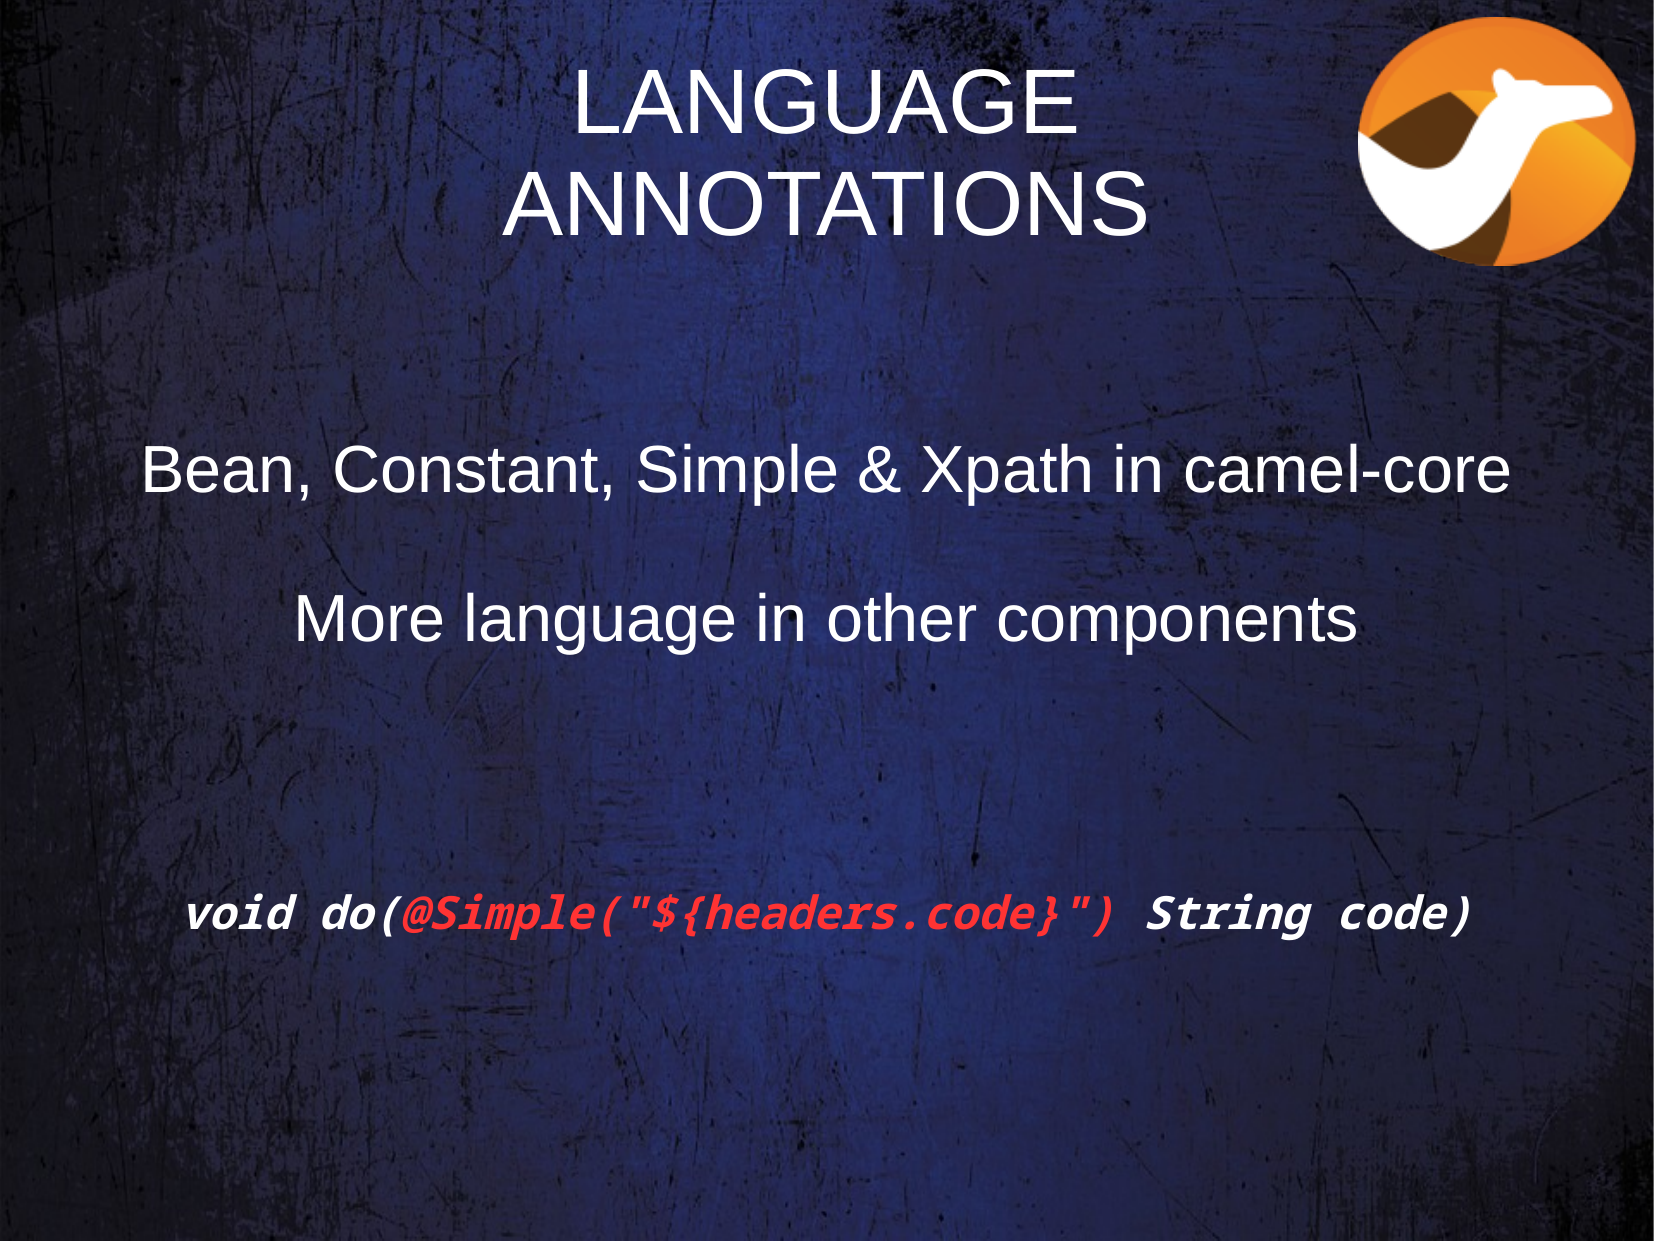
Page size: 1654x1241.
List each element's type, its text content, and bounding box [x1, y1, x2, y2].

title LANGUAGE ANNOTATIONS [82, 49, 1358, 253]
picture [0, 0, 1654, 1241]
subtitle Bean, Constant, Simple & Xpath in camel-core More language in other components void do(@Simple("${headers.code}") String code) [82, 253, 1571, 1047]
